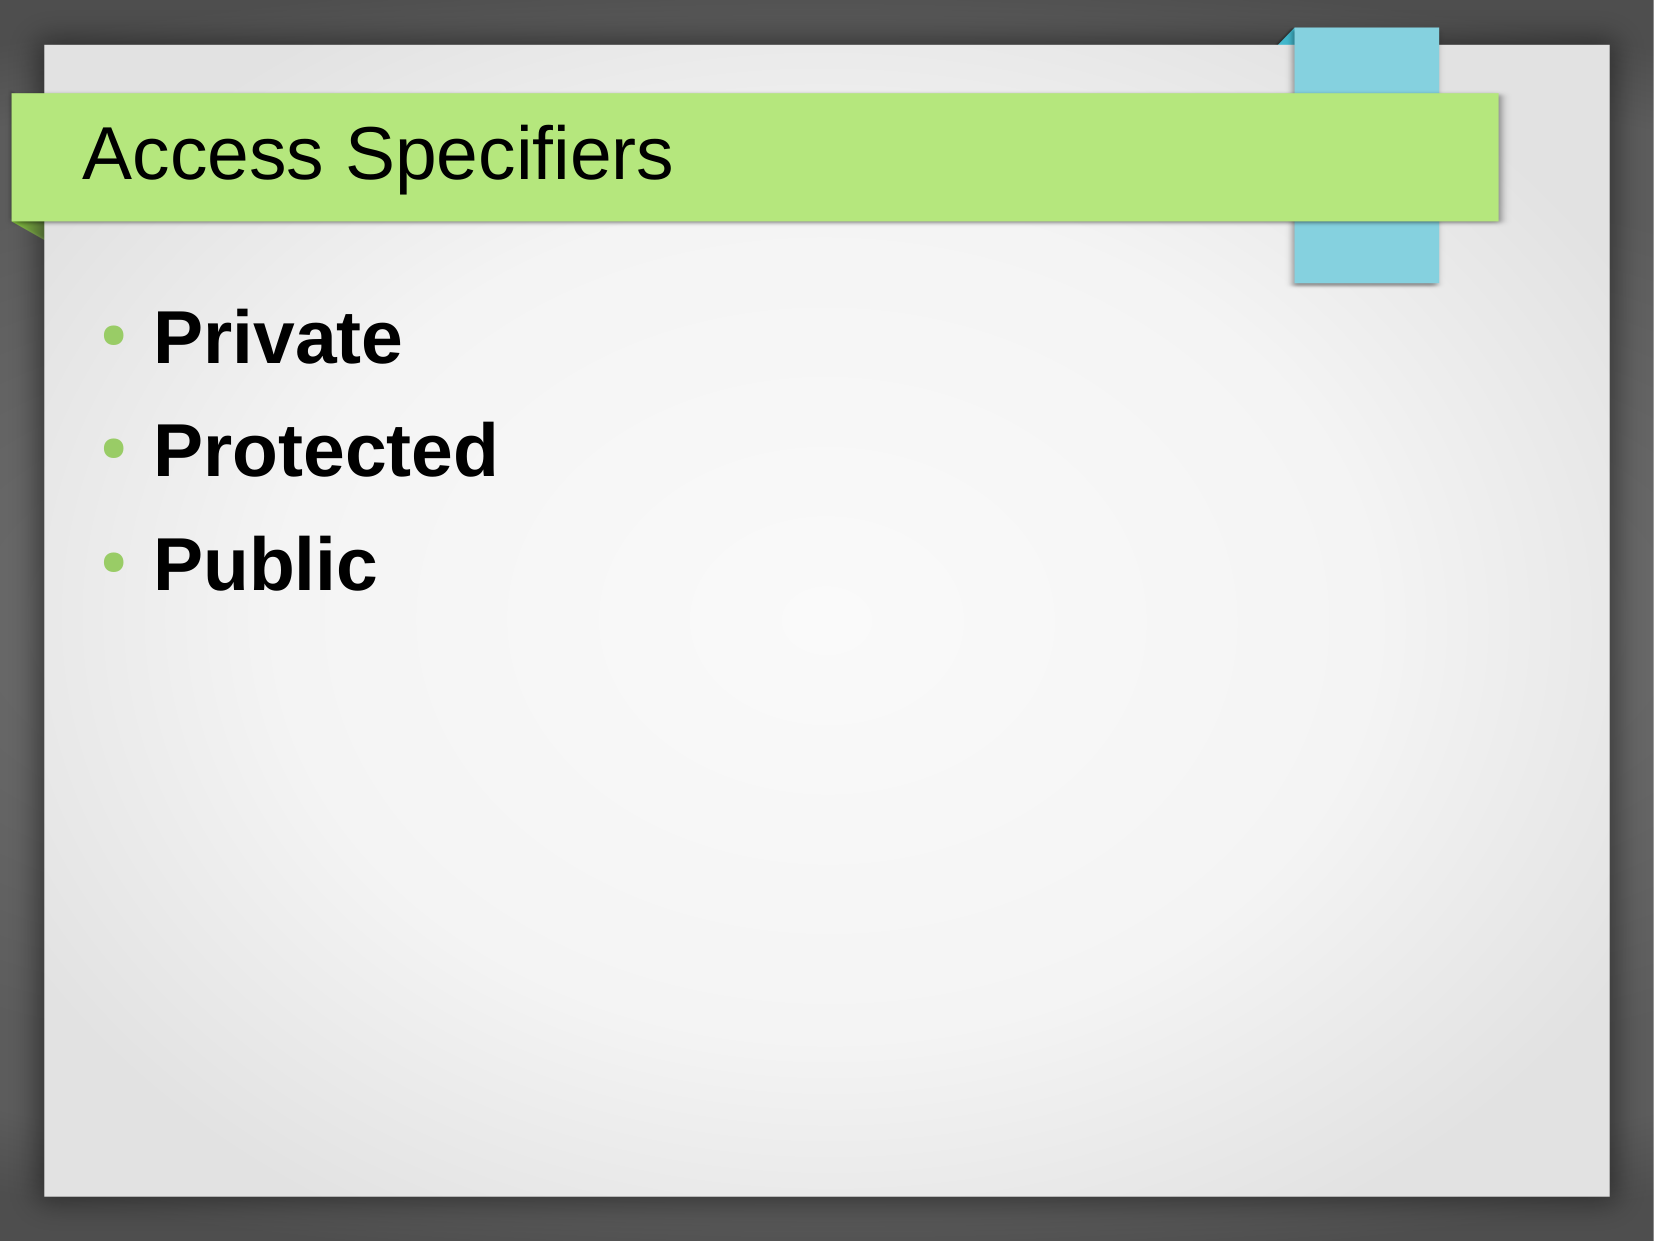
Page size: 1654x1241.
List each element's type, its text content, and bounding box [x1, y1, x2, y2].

title Access Specifiers [82, 94, 1264, 213]
picture [0, 0, 1654, 1241]
list Private Protected Public [82, 295, 1571, 1134]
